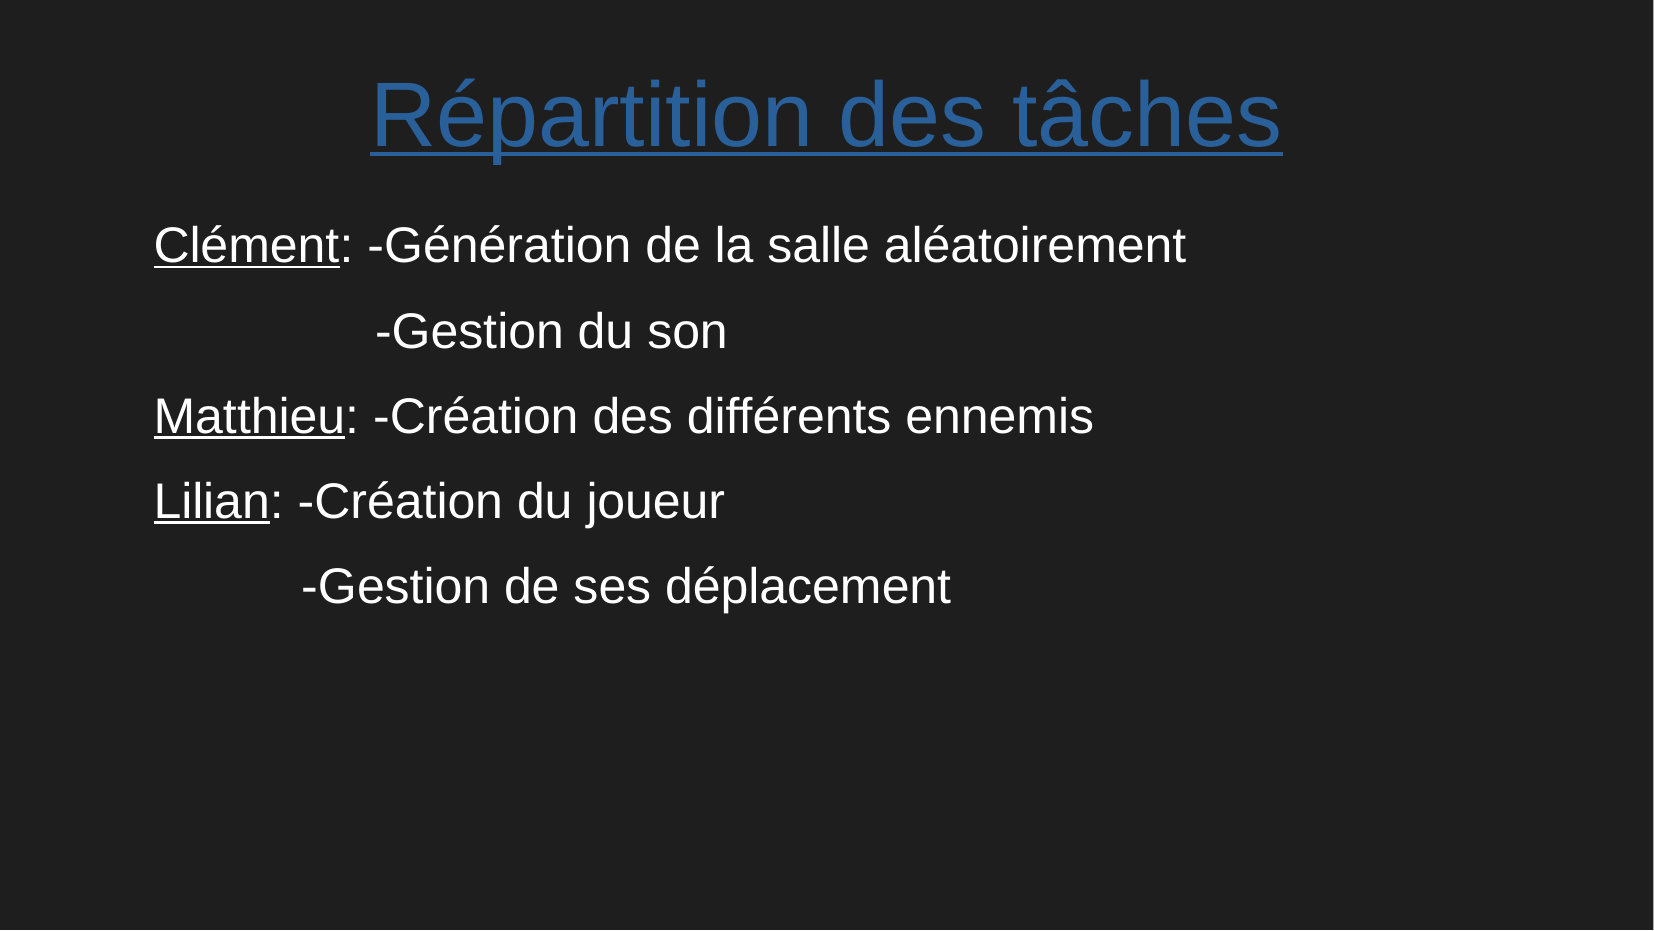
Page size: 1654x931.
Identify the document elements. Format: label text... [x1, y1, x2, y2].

title Répartition des tâches [82, 37, 1571, 193]
list Clément: -Génération de la salle aléatoirement -Gestion du son Matthieu: -Création des différents ennemis Lilian: -Création du joueur -Gestion de ses déplacement [82, 217, 1571, 758]
